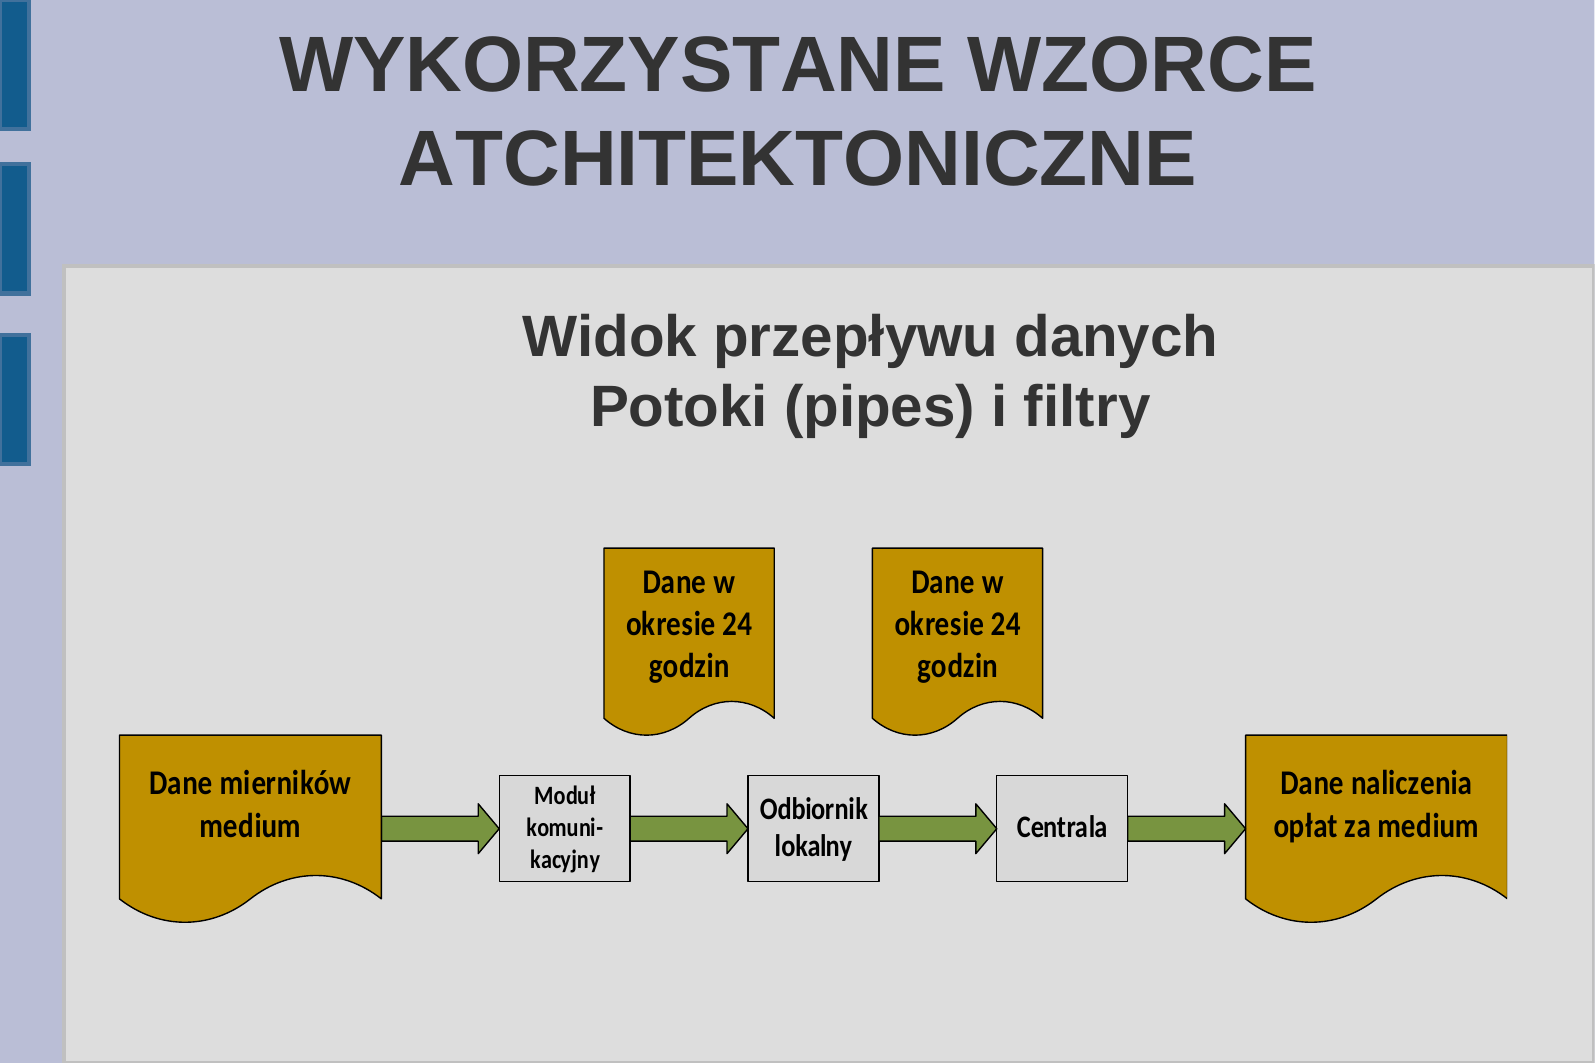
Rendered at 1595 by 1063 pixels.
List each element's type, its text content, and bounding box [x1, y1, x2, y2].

title WYKORZYSTANE WZORCE ATCHITEKTONICZNE [117, 13, 1479, 191]
text_box Widok przepływu danych Potoki (pipes) i filtry [189, 279, 1552, 458]
chart [117, 545, 1508, 924]
